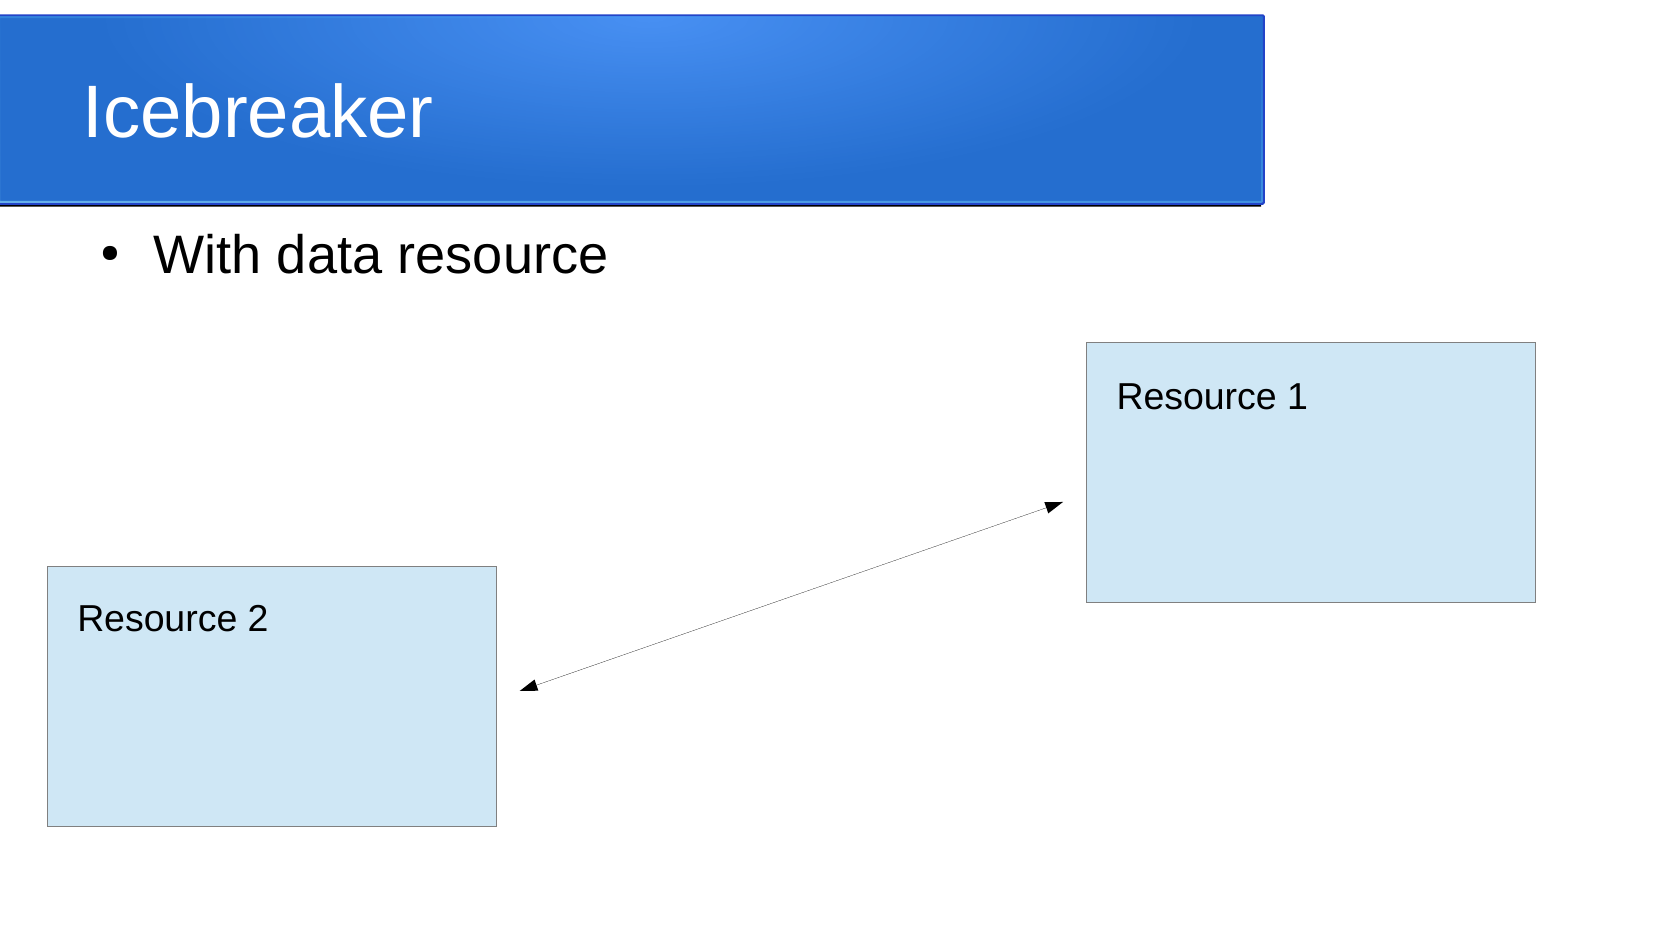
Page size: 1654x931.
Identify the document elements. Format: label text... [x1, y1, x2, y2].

text_box Resource 1 [1101, 368, 1323, 426]
text_box Resource 2 [62, 590, 284, 648]
text_box [1086, 342, 1536, 603]
list With data resource [82, 224, 1571, 764]
title Icebreaker [82, 35, 1235, 189]
text_box [47, 566, 497, 827]
